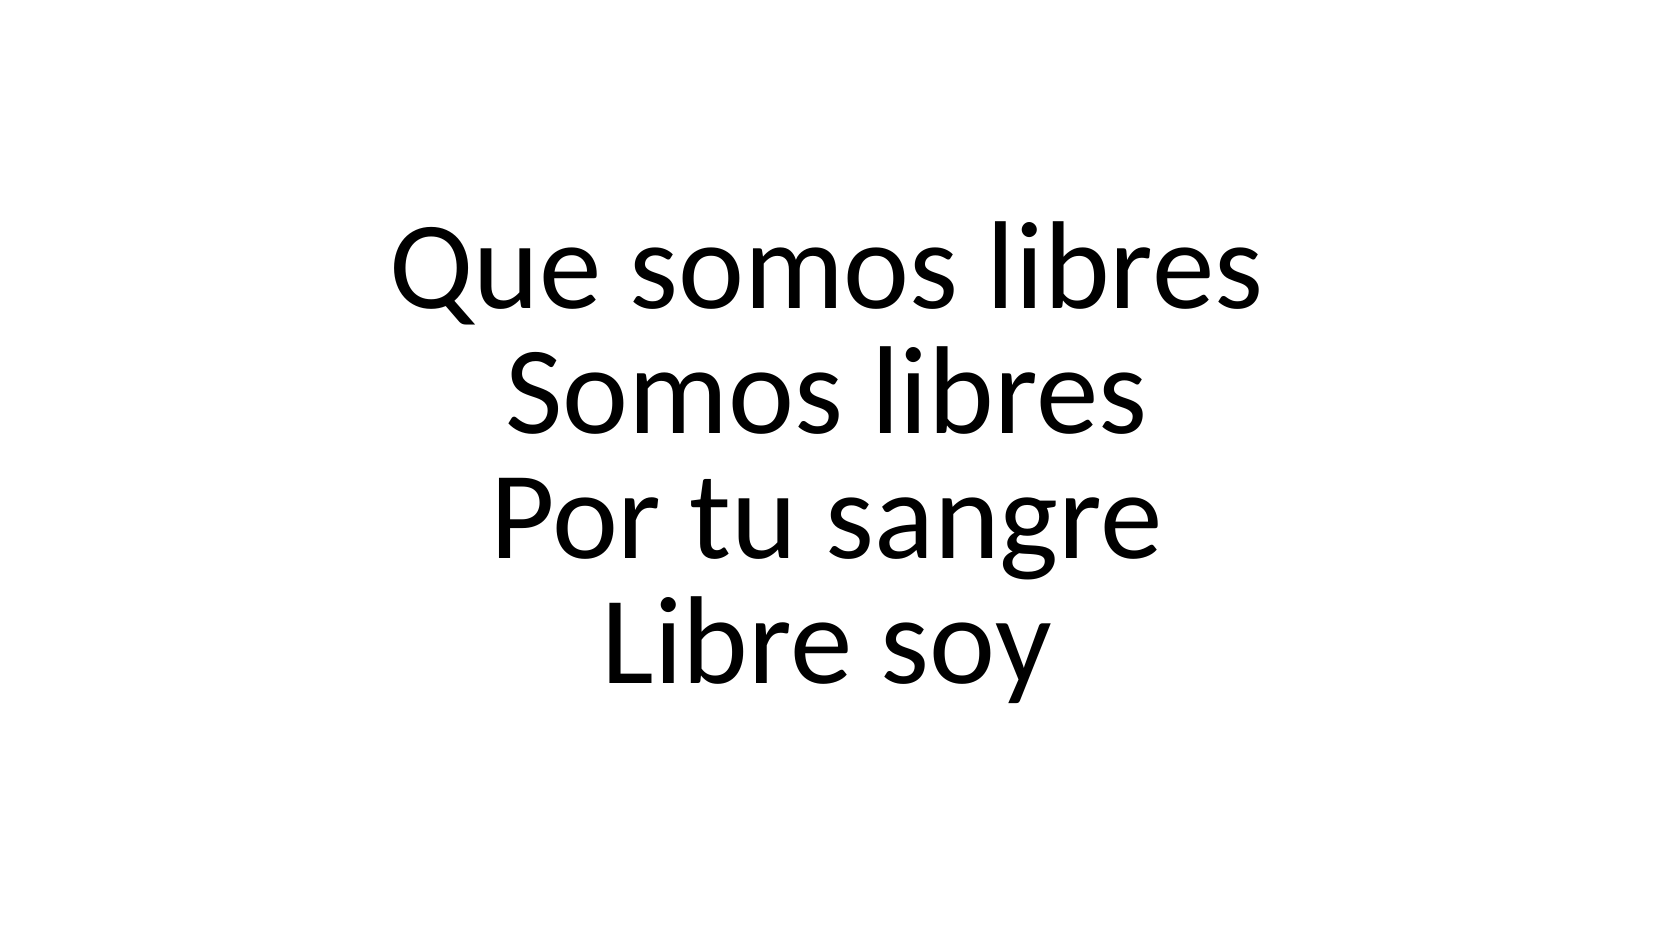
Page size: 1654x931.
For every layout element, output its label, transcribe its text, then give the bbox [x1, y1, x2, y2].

title Que somos libres Somos libres Por tu sangre Libre soy [0, 0, 1654, 930]
